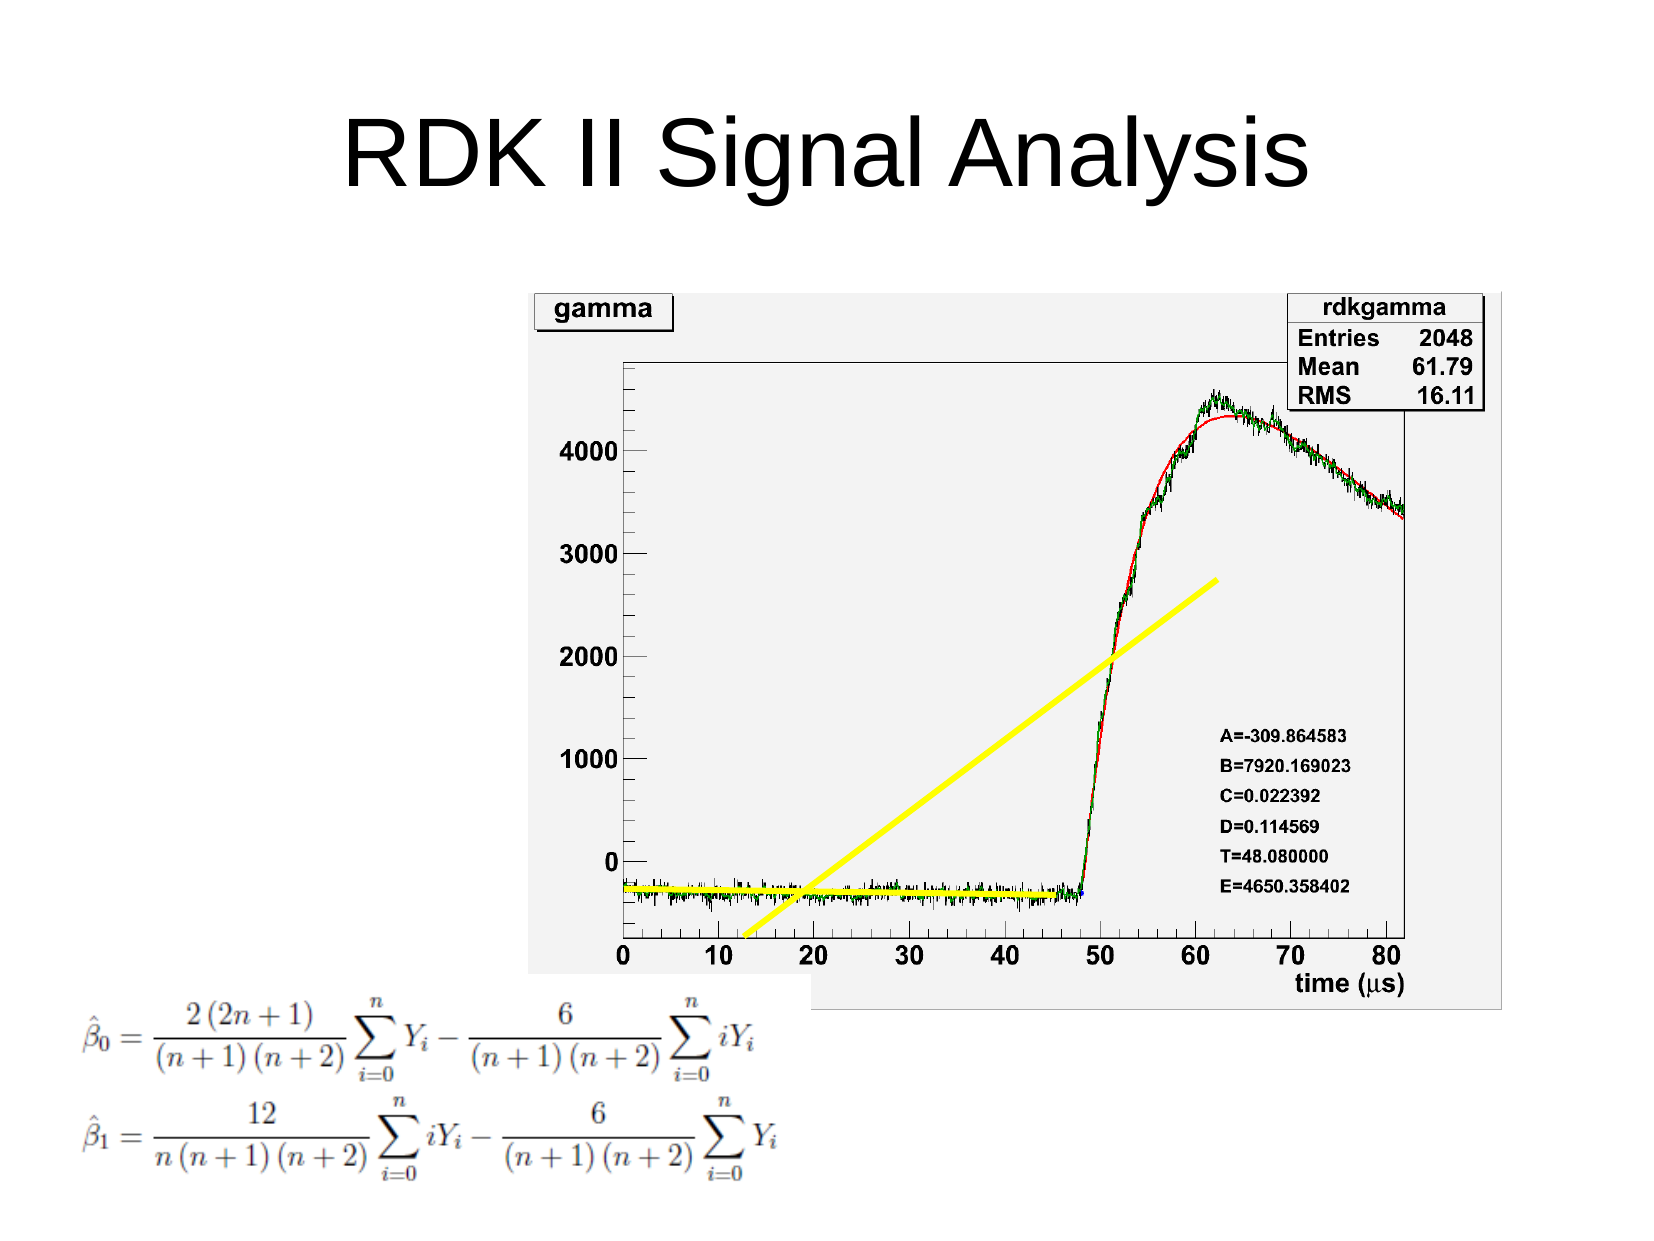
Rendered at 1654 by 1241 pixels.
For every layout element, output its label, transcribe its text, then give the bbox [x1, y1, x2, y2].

title RDK II Signal Analysis [82, 49, 1571, 257]
picture [60, 290, 1502, 1204]
